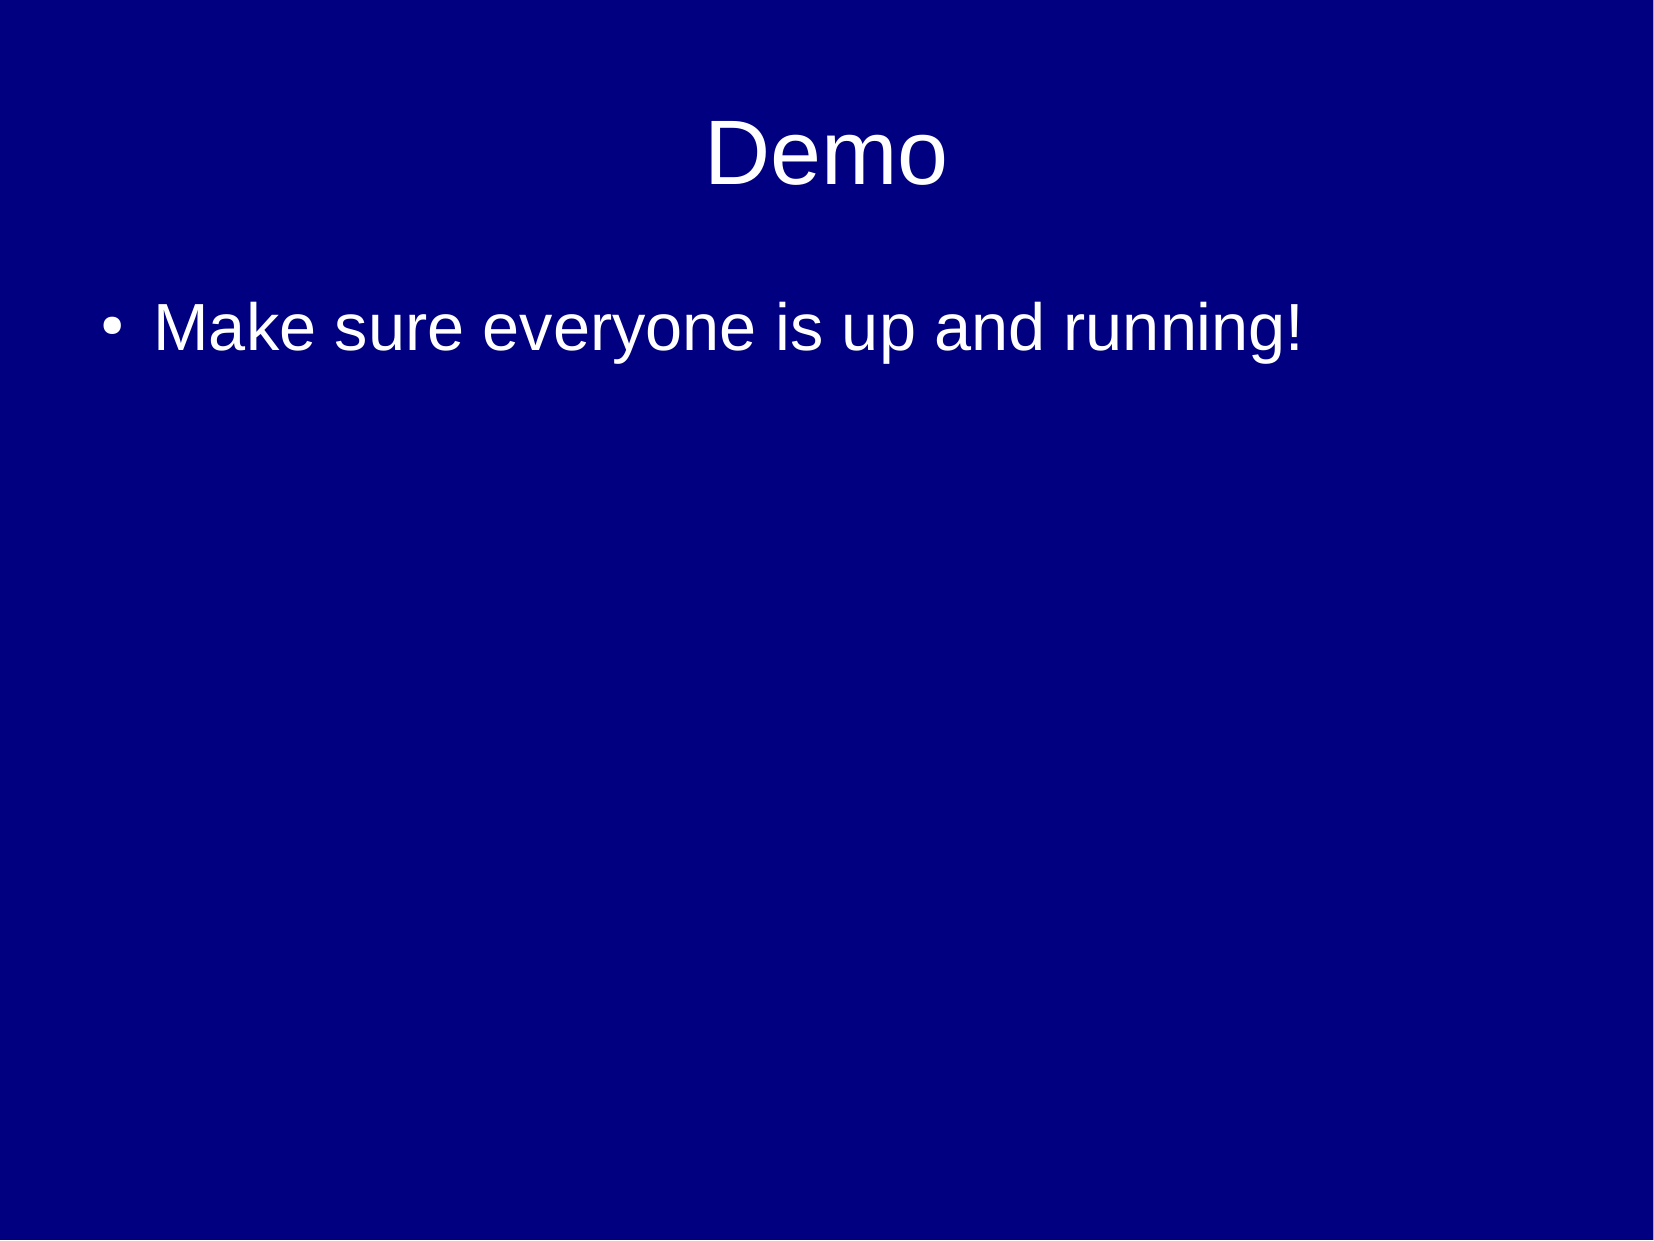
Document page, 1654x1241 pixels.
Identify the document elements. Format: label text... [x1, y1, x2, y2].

list Make sure everyone is up and running! [82, 290, 1571, 1109]
title Demo [82, 49, 1571, 257]
